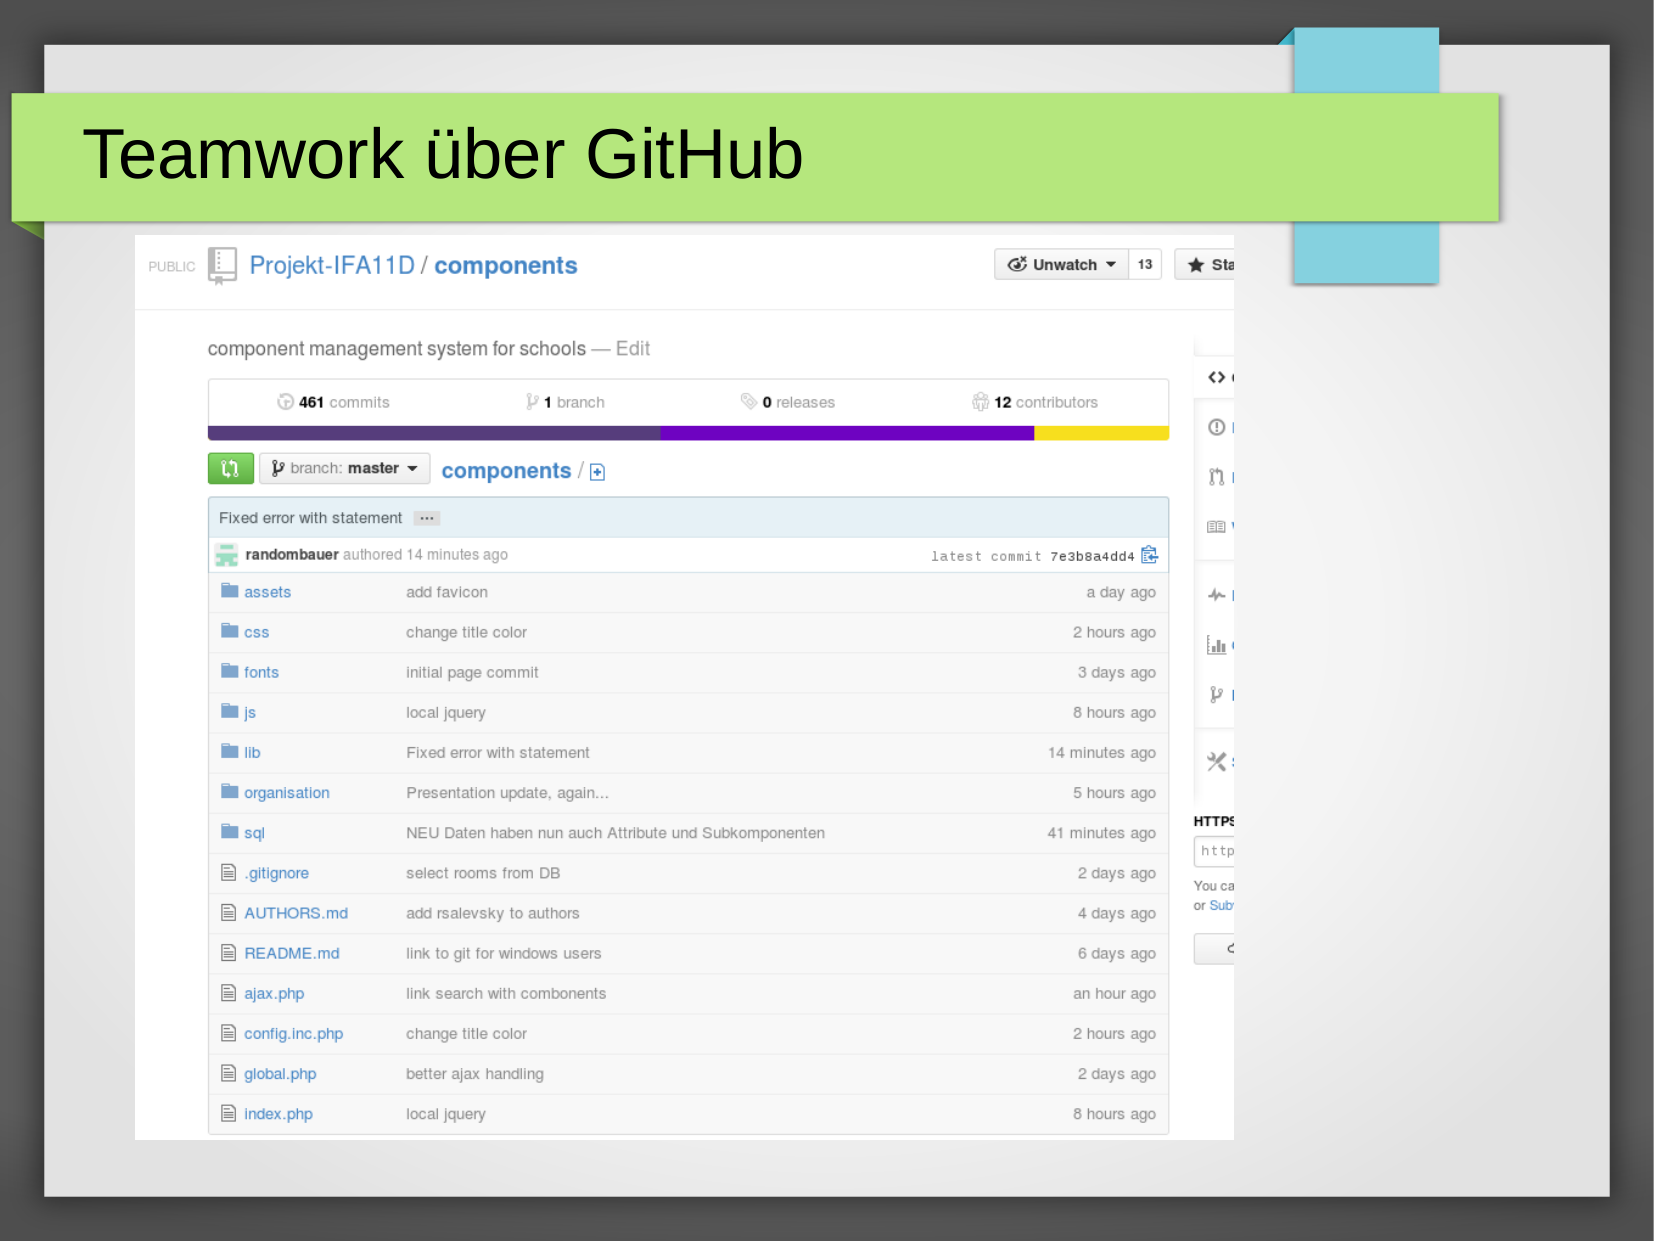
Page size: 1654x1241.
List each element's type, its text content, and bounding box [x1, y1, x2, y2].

picture [0, 0, 1654, 1241]
title Teamwork über GitHub [82, 94, 1264, 213]
